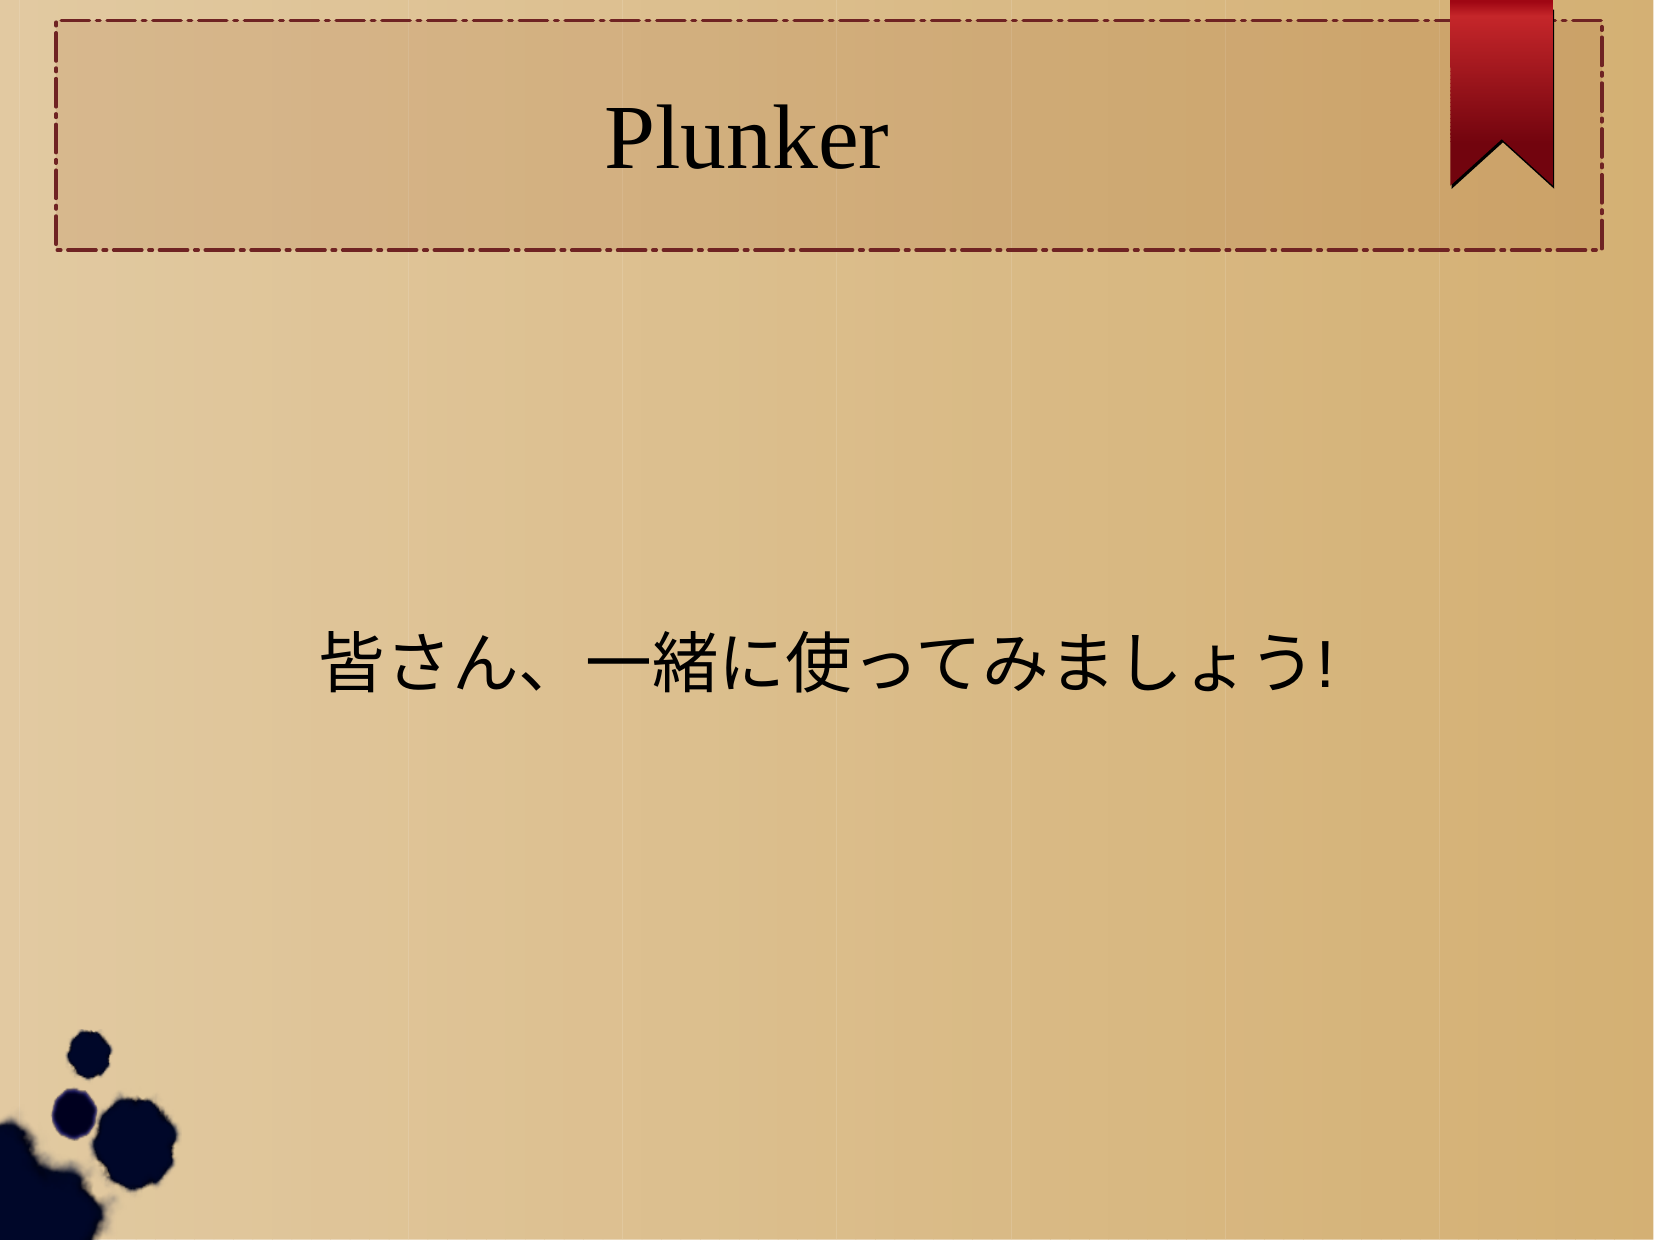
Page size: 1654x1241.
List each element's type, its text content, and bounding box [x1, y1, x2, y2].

title Plunker [82, 47, 1412, 229]
subtitle 皆さん、一緒に使ってみましょう! [82, 299, 1571, 1019]
